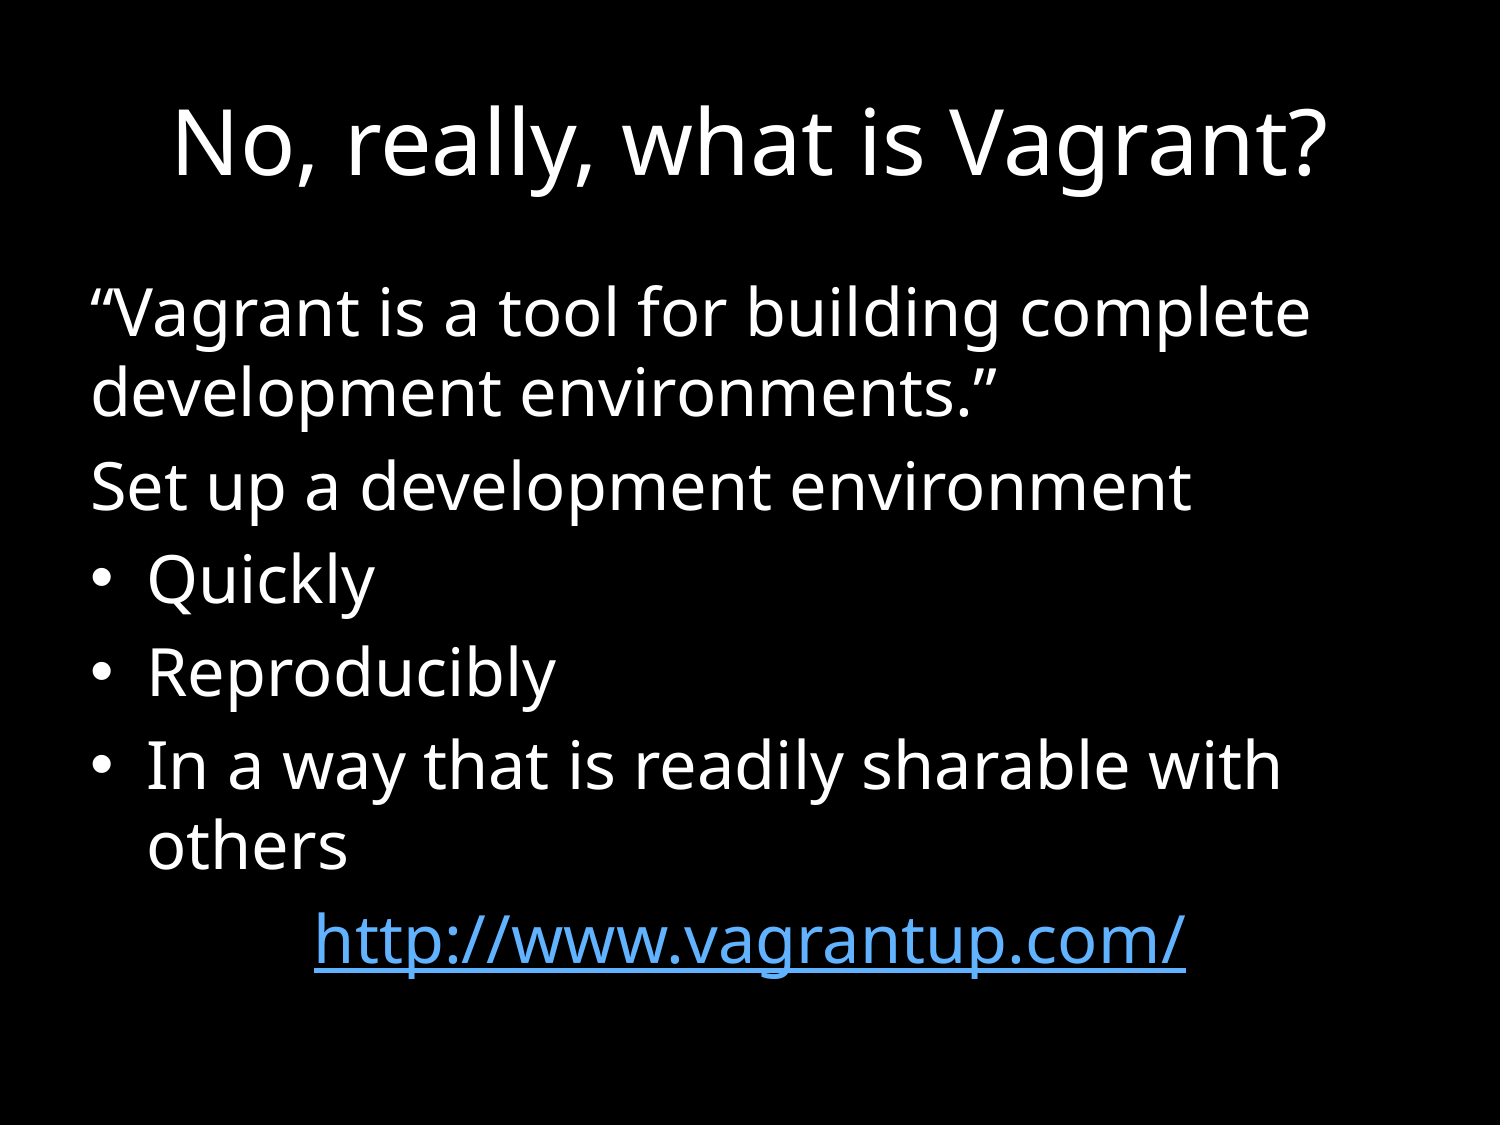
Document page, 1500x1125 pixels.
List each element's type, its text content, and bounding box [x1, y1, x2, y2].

list “Vagrant is a tool for building complete development environments.” Set up a development environment Quickly Reproducibly In a way that is readily sharable with others http://www.vagrantup.com/ [75, 262, 1425, 1005]
title No, really, what is Vagrant? [75, 45, 1425, 233]
